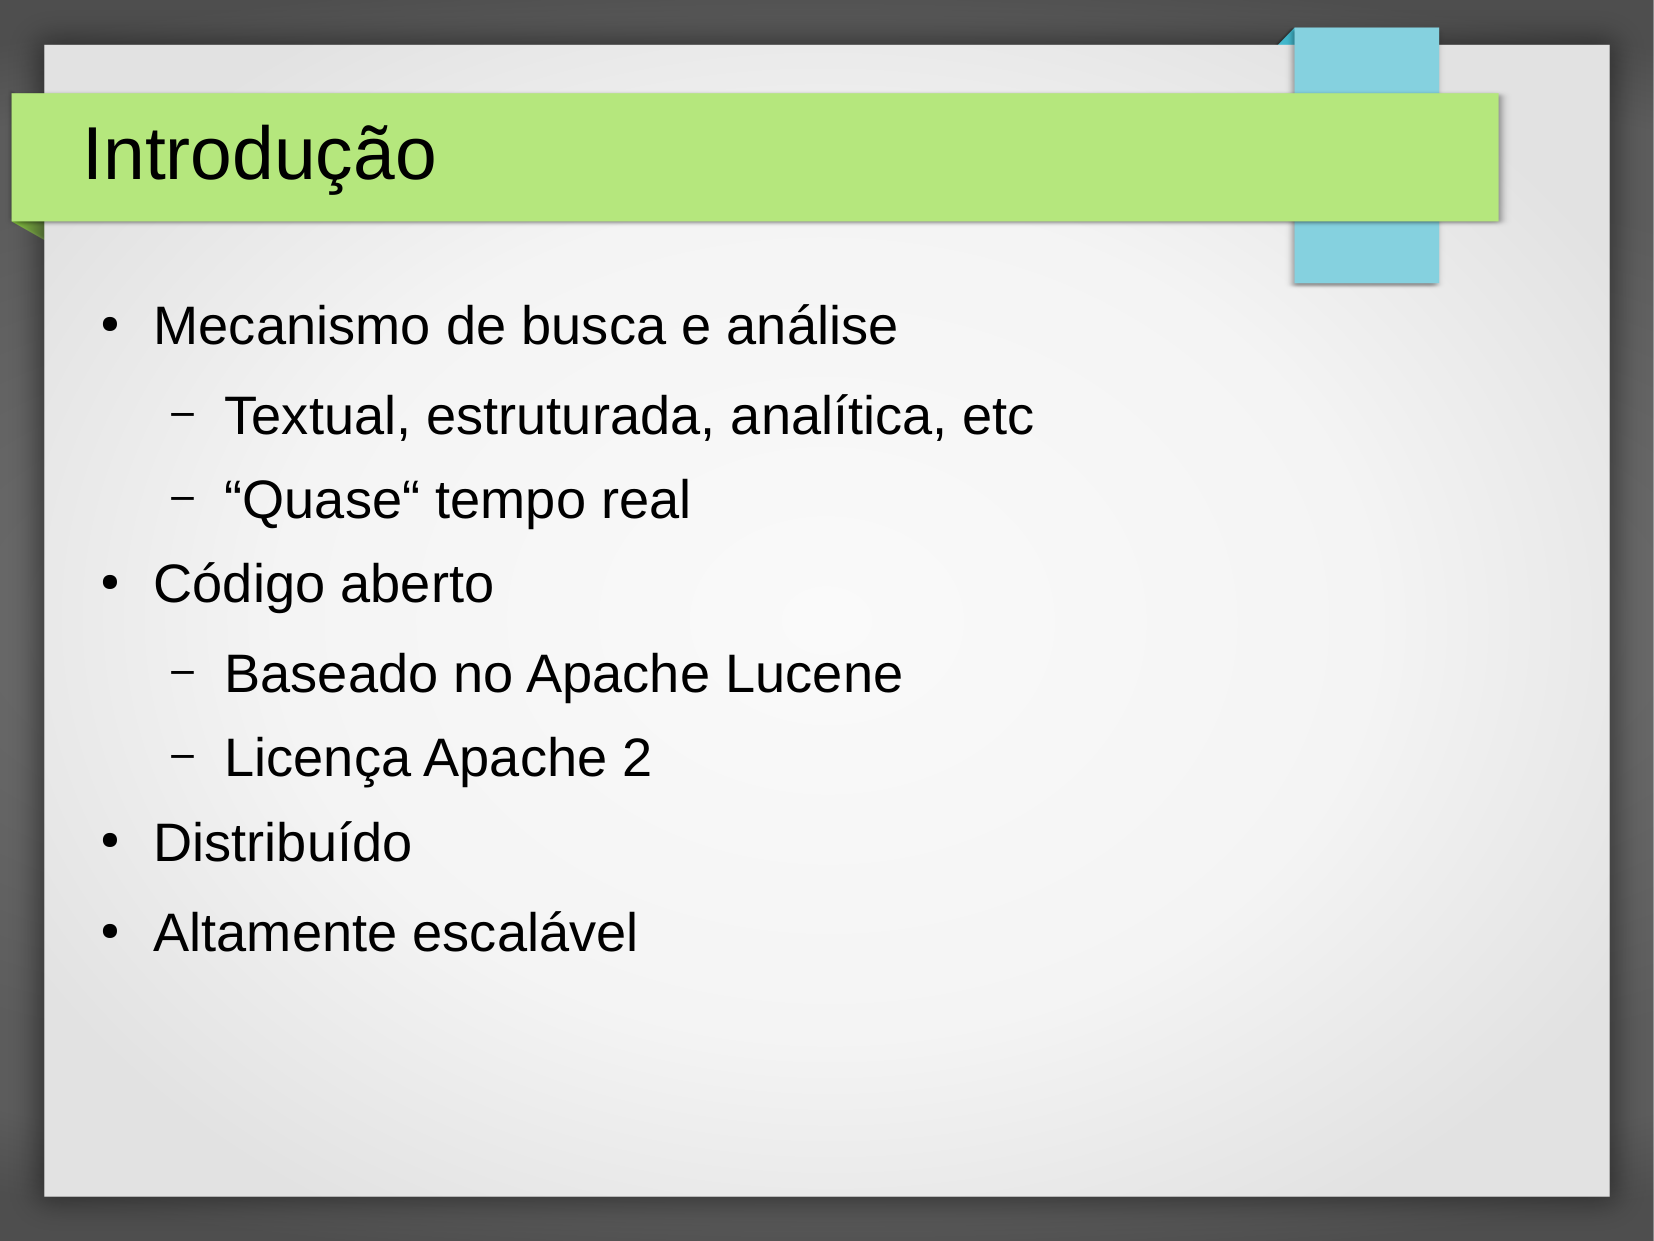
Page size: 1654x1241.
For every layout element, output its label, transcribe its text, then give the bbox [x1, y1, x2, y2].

title Introdução [82, 94, 1264, 213]
list Mecanismo de busca e análise Textual, estruturada, analítica, etc “Quase“ tempo real Código aberto Baseado no Apache Lucene Licença Apache 2 Distribuído Altamente escalável [82, 295, 1571, 1015]
picture [0, 0, 1654, 1241]
